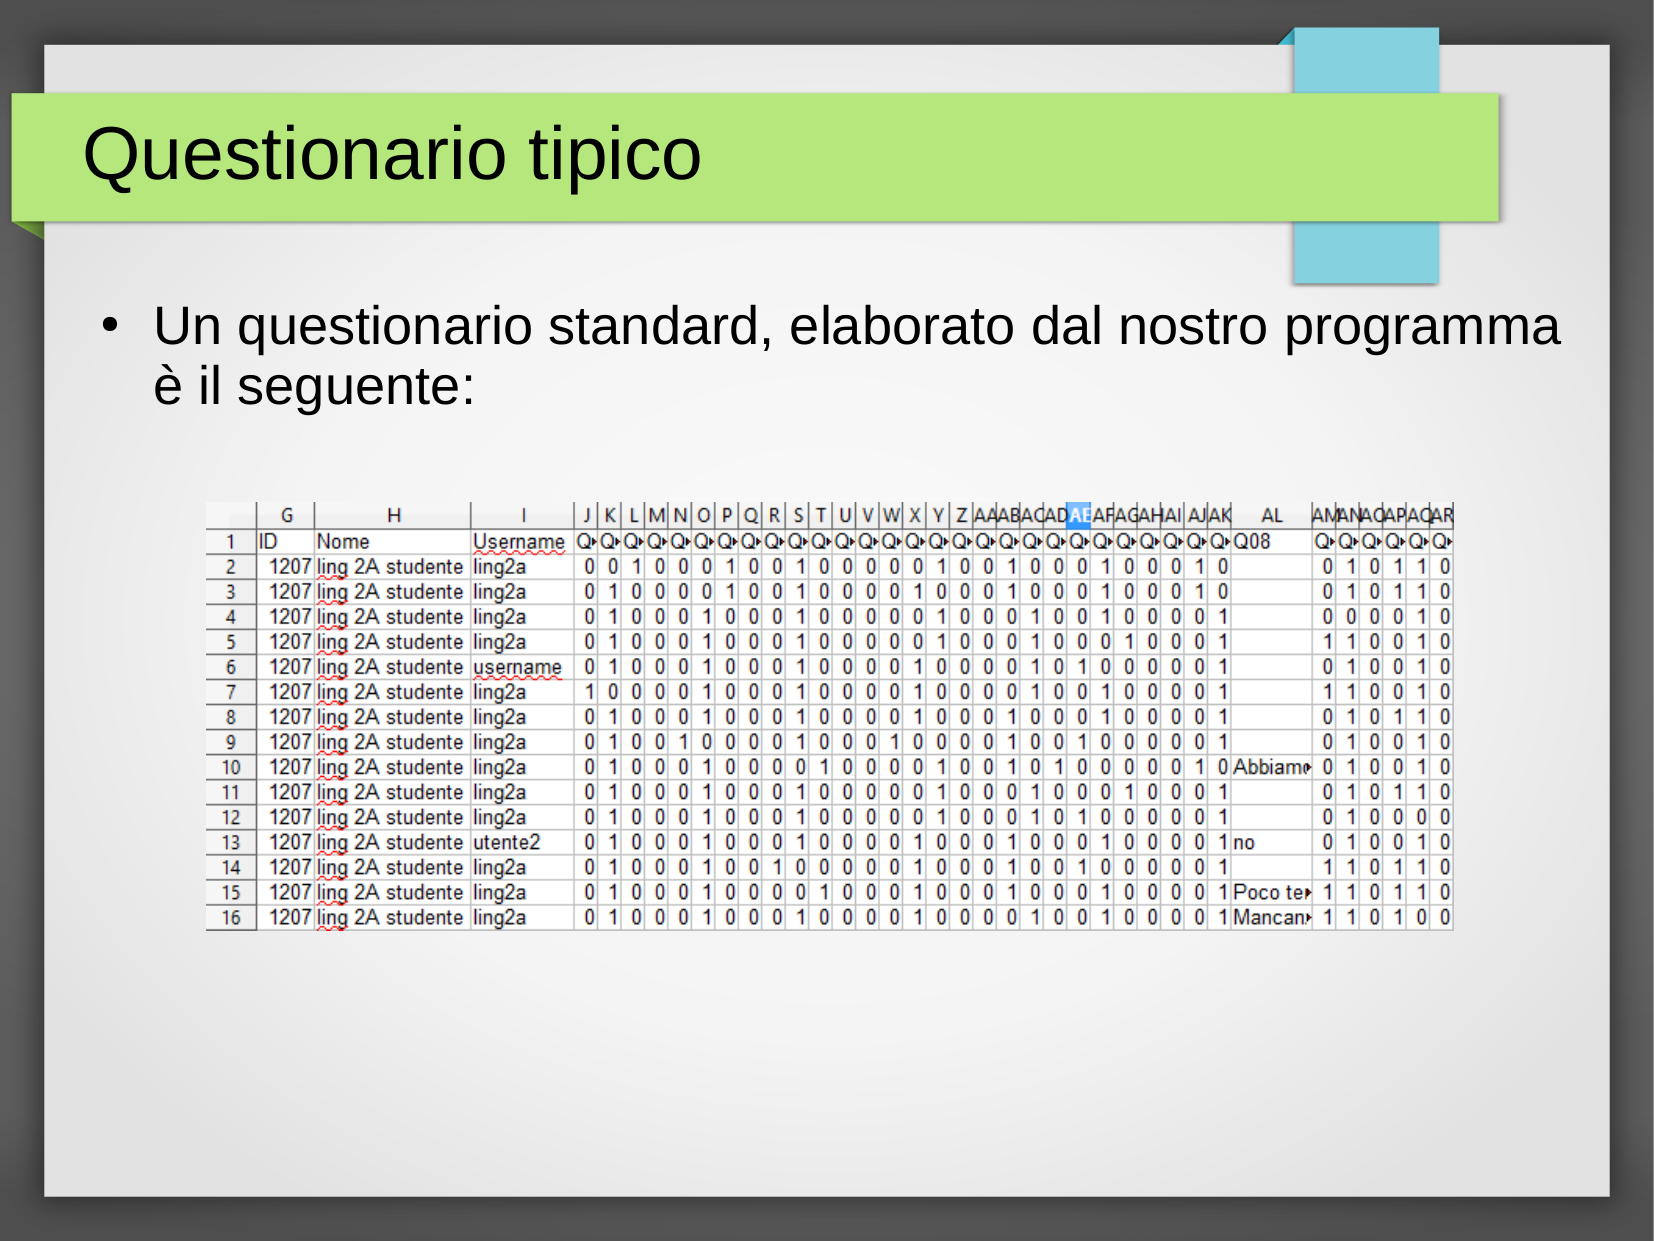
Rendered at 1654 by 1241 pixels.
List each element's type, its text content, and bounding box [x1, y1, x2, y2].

list Un questionario standard, elaborato dal nostro programma è il seguente: [82, 295, 1571, 1015]
title Questionario tipico [82, 94, 1264, 213]
picture [0, 0, 1654, 1241]
